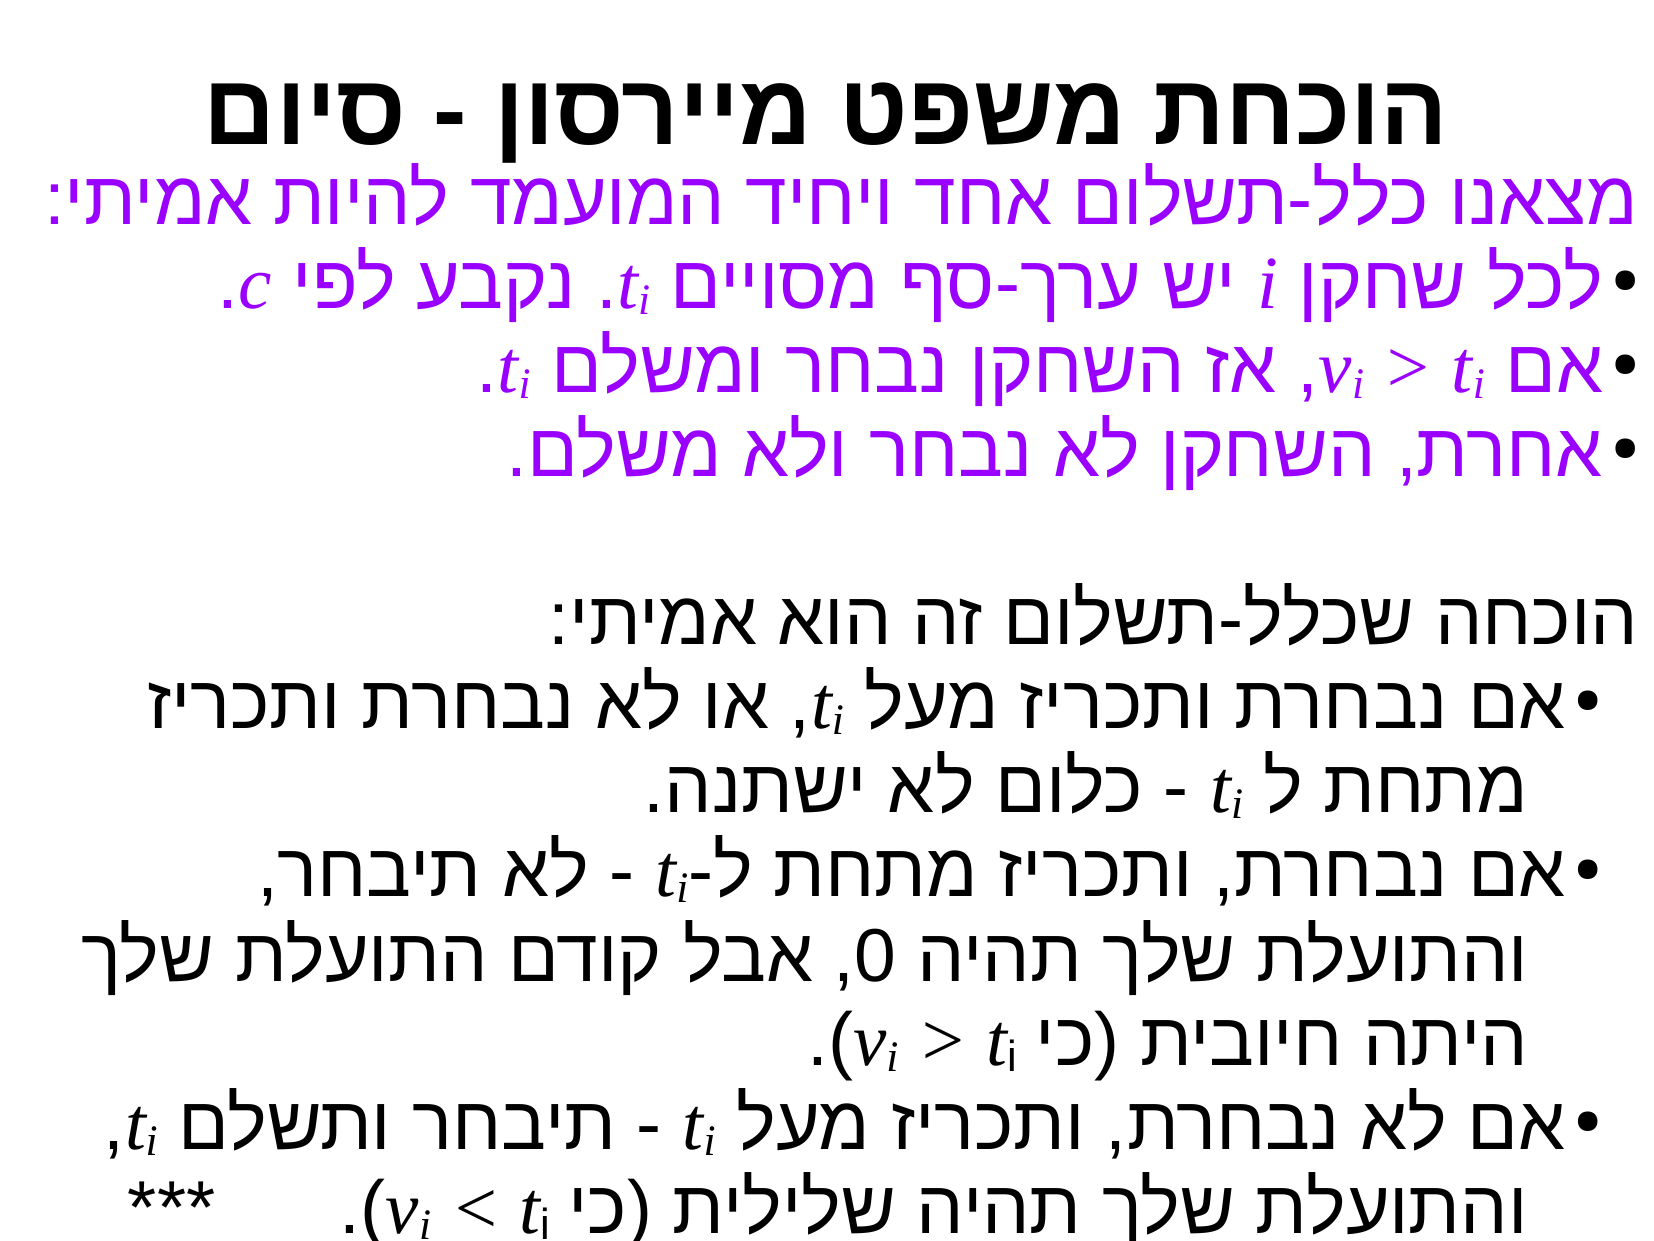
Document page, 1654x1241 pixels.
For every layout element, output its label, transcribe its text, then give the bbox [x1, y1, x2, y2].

title הוכחת משפט מיירסון - סיום [0, 21, 1654, 148]
text_box מצאנו כלל-תשלום אחד ויחיד המועמד להיות אמיתי: לכל שחקן i יש ערך-סף מסויים ti. נקבע לפי c. אם vi > ti, אז השחקן נבחר ומשלם ti. אחרת, השחקן לא נבחר ולא משלם. הוכחה שכלל-תשלום זה הוא אמיתי: אם נבחרת ותכריז מעל ti, או לא נבחרת ותכריז מתחת ל ti - כלום לא ישתנה. אם נבחרת, ותכריז מתחת ל-ti - לא תיבחר, והתועלת שלך תהיה 0, אבל קודם התועלת שלך היתה חיובית (כי vi > ti). אם לא נבחרת, ותכריז מעל ti - תיבחר ותשלם ti, והתועלת שלך תהיה שלילית (כי vi < ti). *** [0, 148, 1654, 1241]
